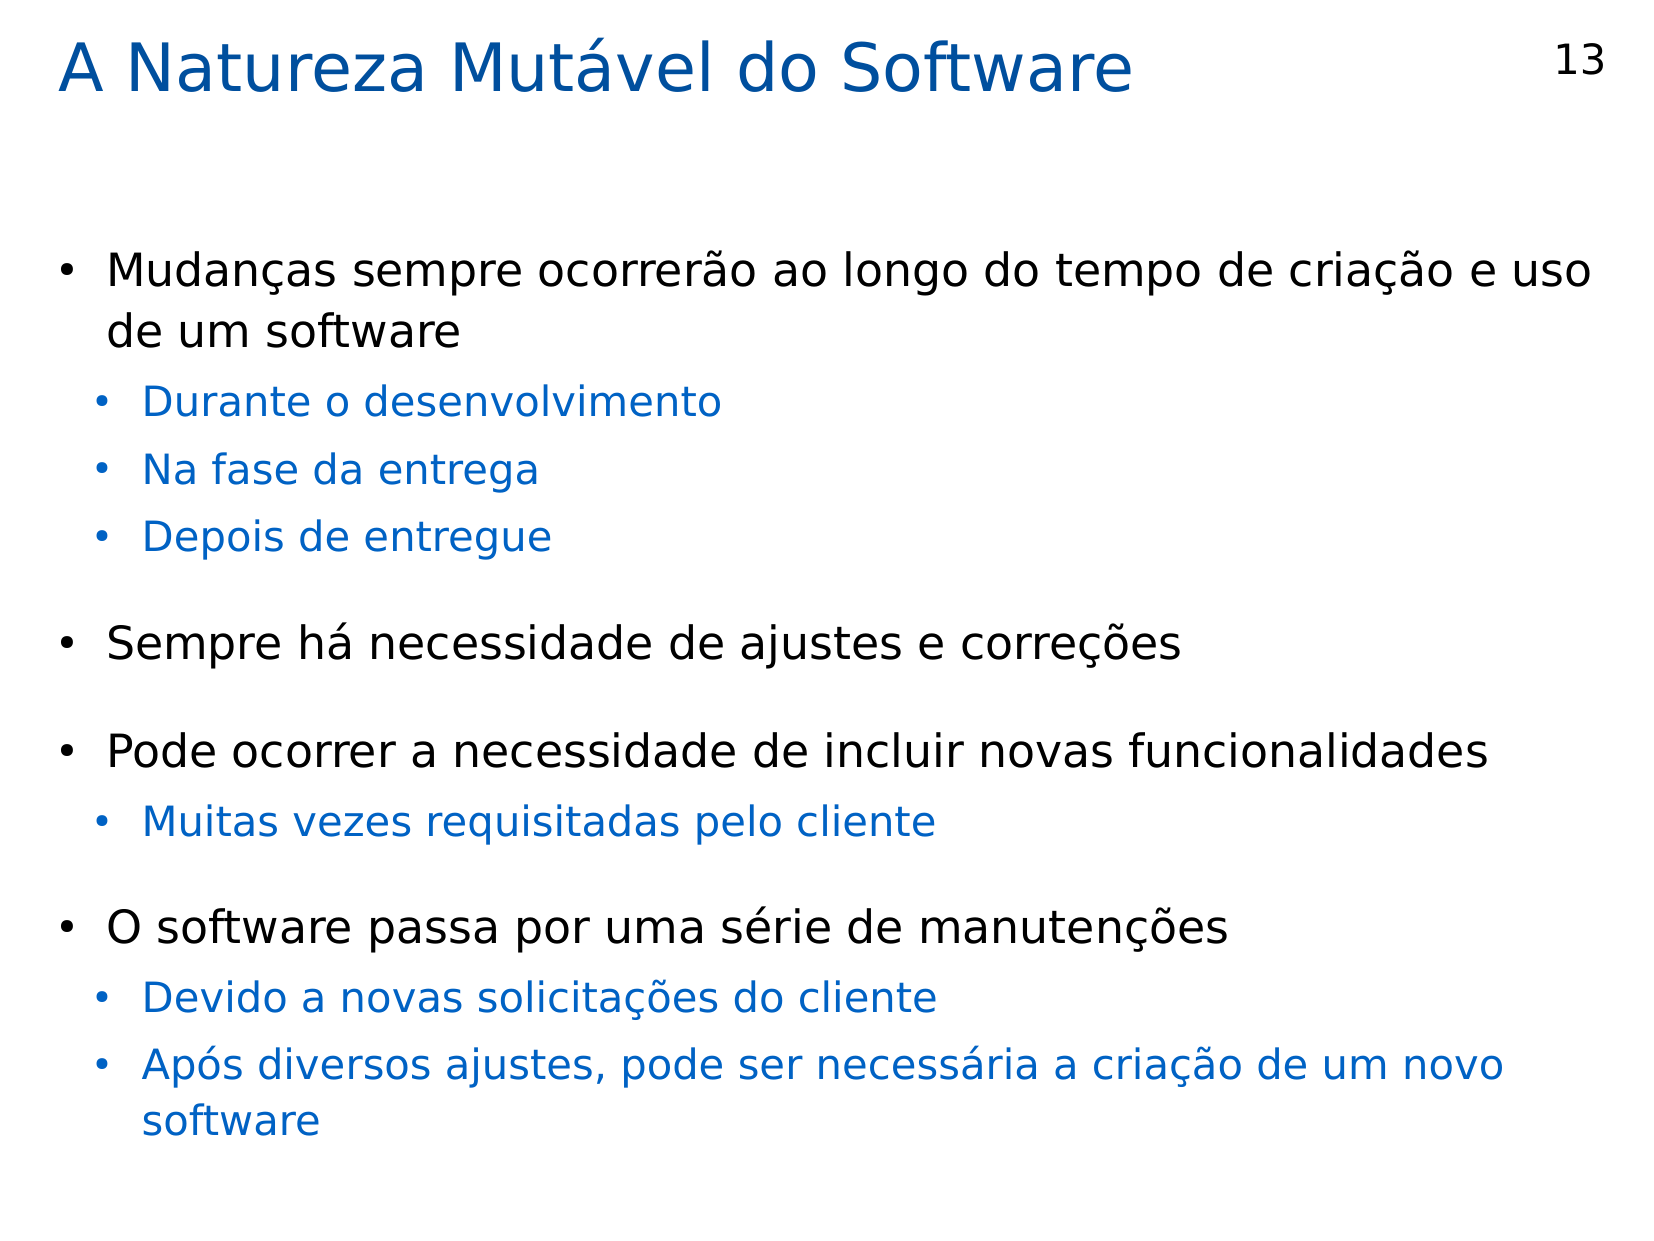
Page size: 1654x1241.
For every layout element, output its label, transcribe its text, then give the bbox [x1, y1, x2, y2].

list Mudanças sempre ocorrerão ao longo do tempo de criação e uso de um software Durante o desenvolvimento Na fase da entrega Depois de entregue Sempre há necessidade de ajustes e correções Pode ocorrer a necessidade de incluir novas funcionalidades Muitas vezes requisitadas pelo cliente O software passa por uma série de manutenções Devido a novas solicitações do cliente Após diversos ajustes, pode ser necessária a criação de um novo software [59, 236, 1595, 1211]
title A Natureza Mutável do Software [59, 29, 1506, 148]
